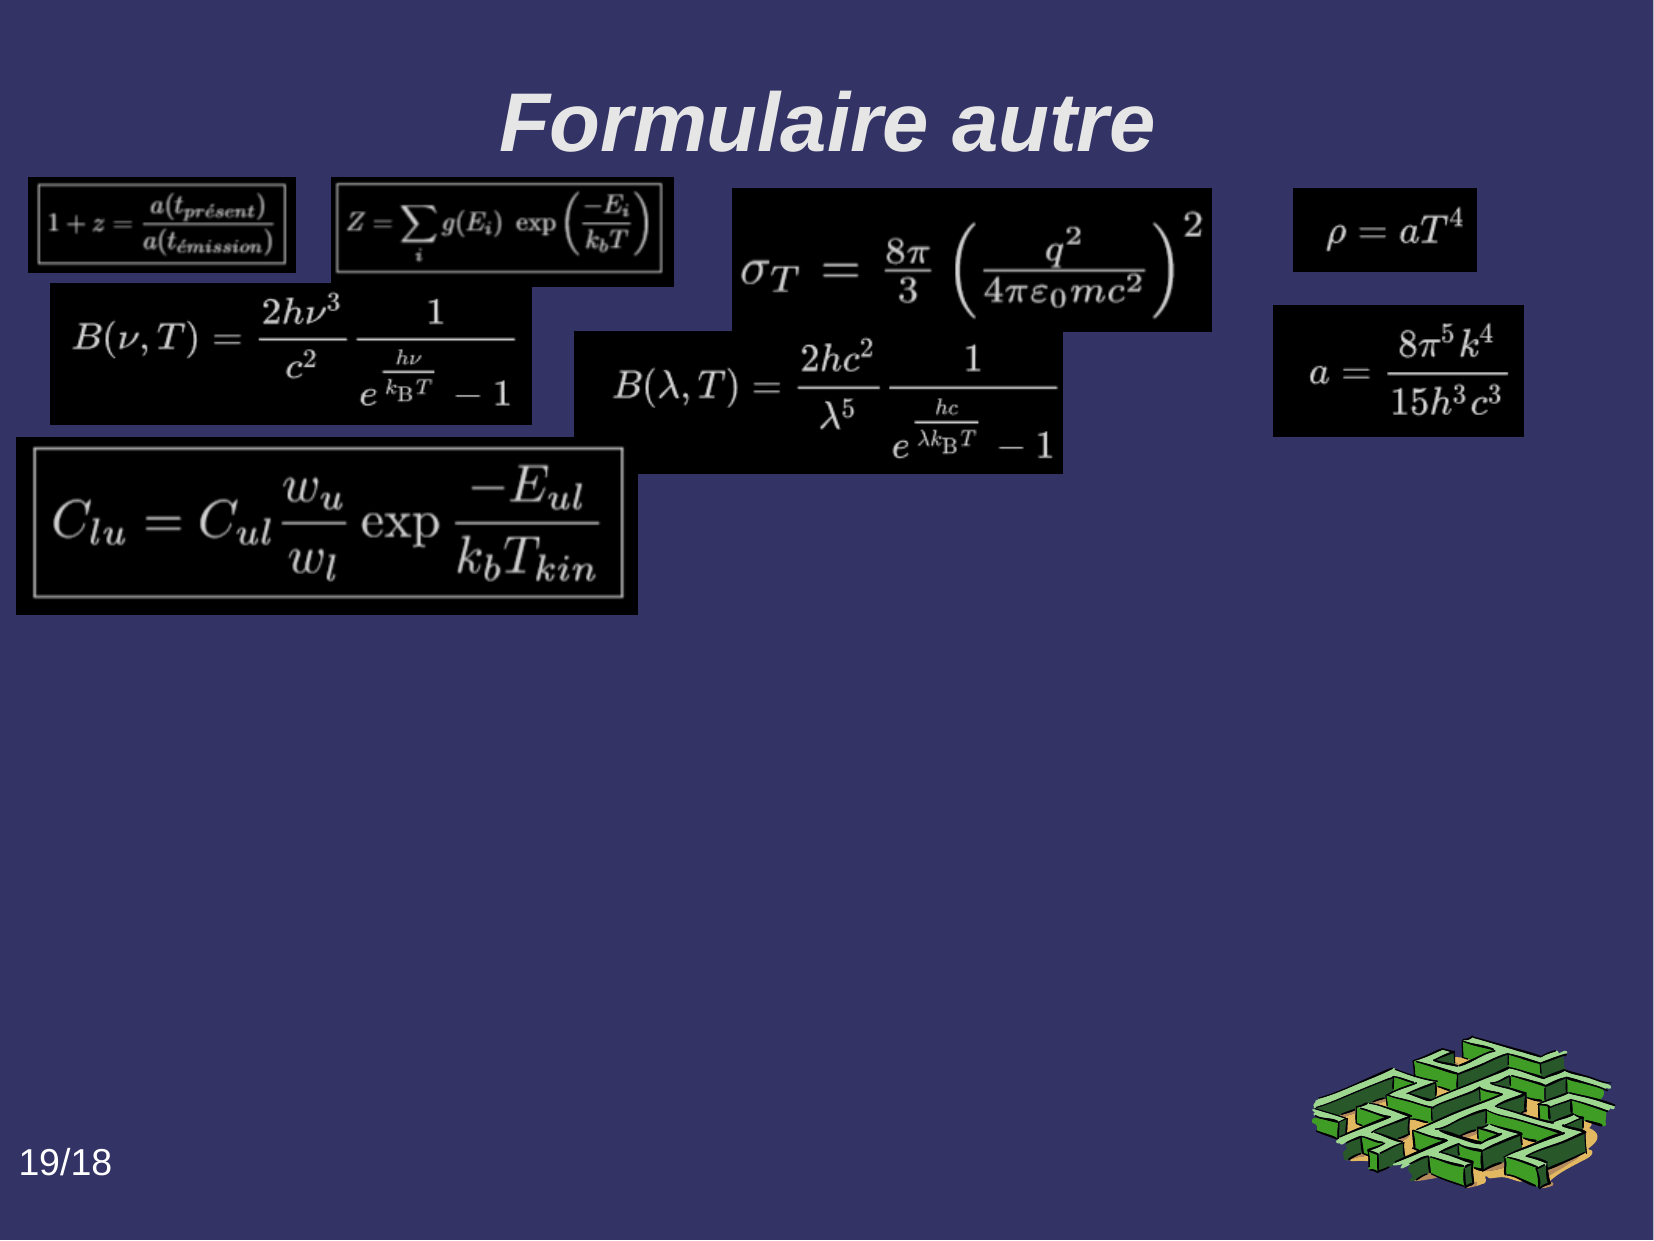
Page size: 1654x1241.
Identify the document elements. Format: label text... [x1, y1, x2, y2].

picture [50, 177, 674, 425]
picture [28, 177, 296, 273]
picture [1293, 188, 1477, 272]
picture [16, 188, 1212, 615]
picture [1273, 305, 1524, 438]
text_box <numéro>/19 [47, 1133, 213, 1205]
title Formulaire autre [121, 19, 1534, 227]
